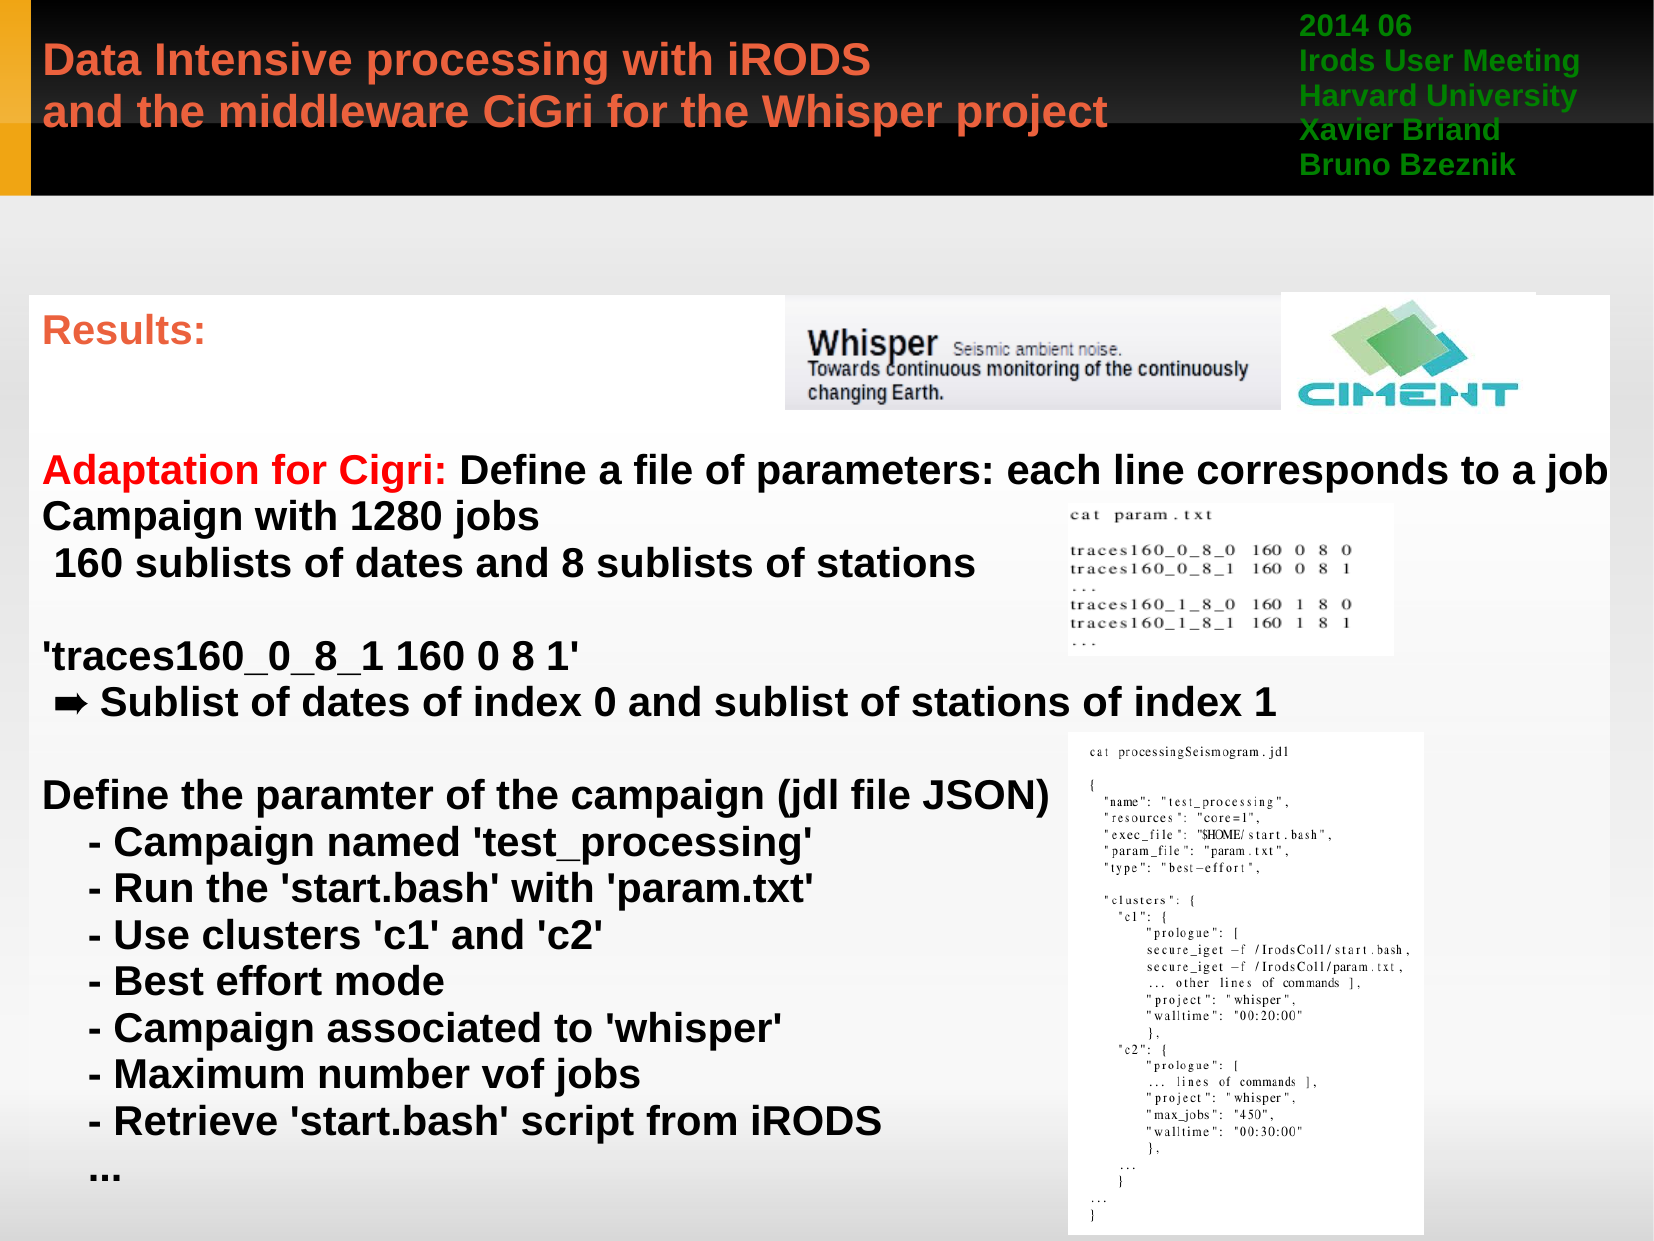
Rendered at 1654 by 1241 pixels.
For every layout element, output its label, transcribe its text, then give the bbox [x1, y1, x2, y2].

list Results: Adaptation for Cigri: Define a file of parameters: each line corresponds to a job Campaign with 1280 jobs 160 sublists of dates and 8 sublists of stations 'traces160_0_8_1 160 0 8 1' à Sublist of dates of index 0 and sublist of stations of index 1 Define the paramter of the campaign (jdl file JSON) - Campaign named 'test_processing' - Run the 'start.bash' with 'param.txt' - Use clusters 'c1' and 'c2' - Best effort mode - Campaign associated to 'whisper' - Maximum number vof jobs - Retrieve 'start.bash' script from iRODS ... [29, 295, 1610, 1207]
title Data Intensive processing with iRODS and the middleware CiGri for the Whisper project [29, 59, 1365, 266]
picture [473, 54, 482, 59]
picture [781, 48, 799, 59]
title 2014 06 Irods User Meeting Harvard University Xavier Briand Bruno Bzeznik [1299, 41, 1654, 219]
picture [420, 55, 430, 59]
picture [0, 0, 1654, 1241]
picture [52, 49, 67, 59]
picture [749, 49, 763, 58]
picture [336, 54, 345, 59]
picture [219, 54, 228, 59]
picture [818, 49, 833, 59]
